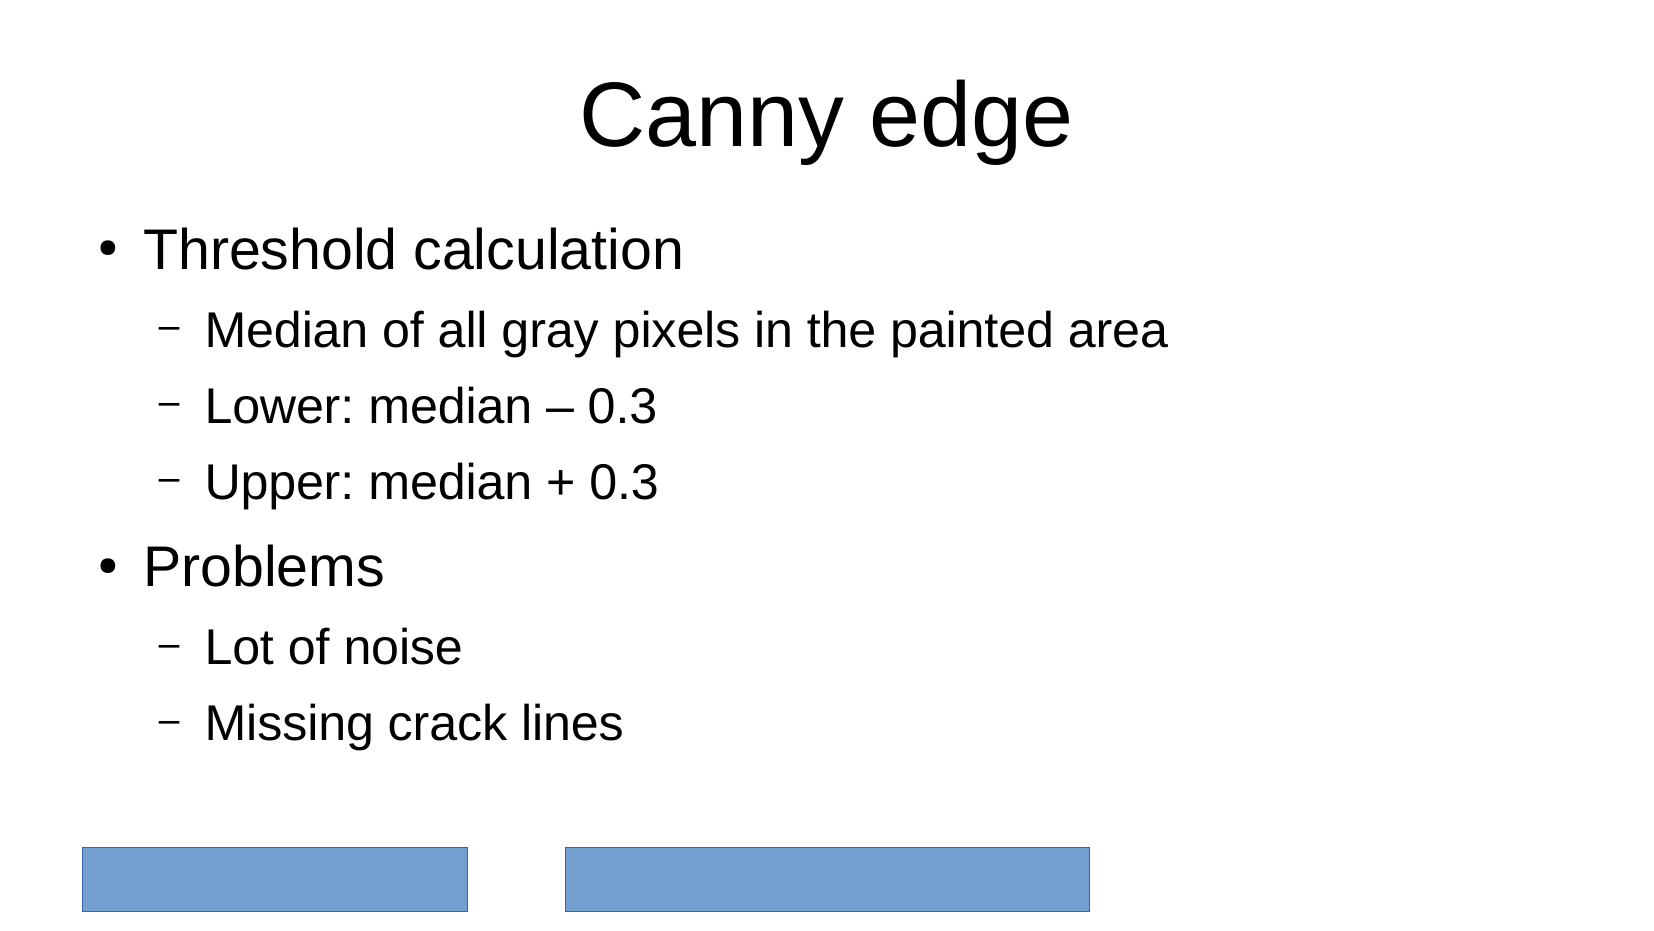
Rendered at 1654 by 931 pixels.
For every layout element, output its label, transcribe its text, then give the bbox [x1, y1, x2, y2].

list Threshold calculation Median of all gray pixels in the painted area Lower: median – 0.3 Upper: median + 0.3 Problems Lot of noise Missing crack lines [82, 217, 1571, 758]
title Canny edge [82, 37, 1571, 193]
